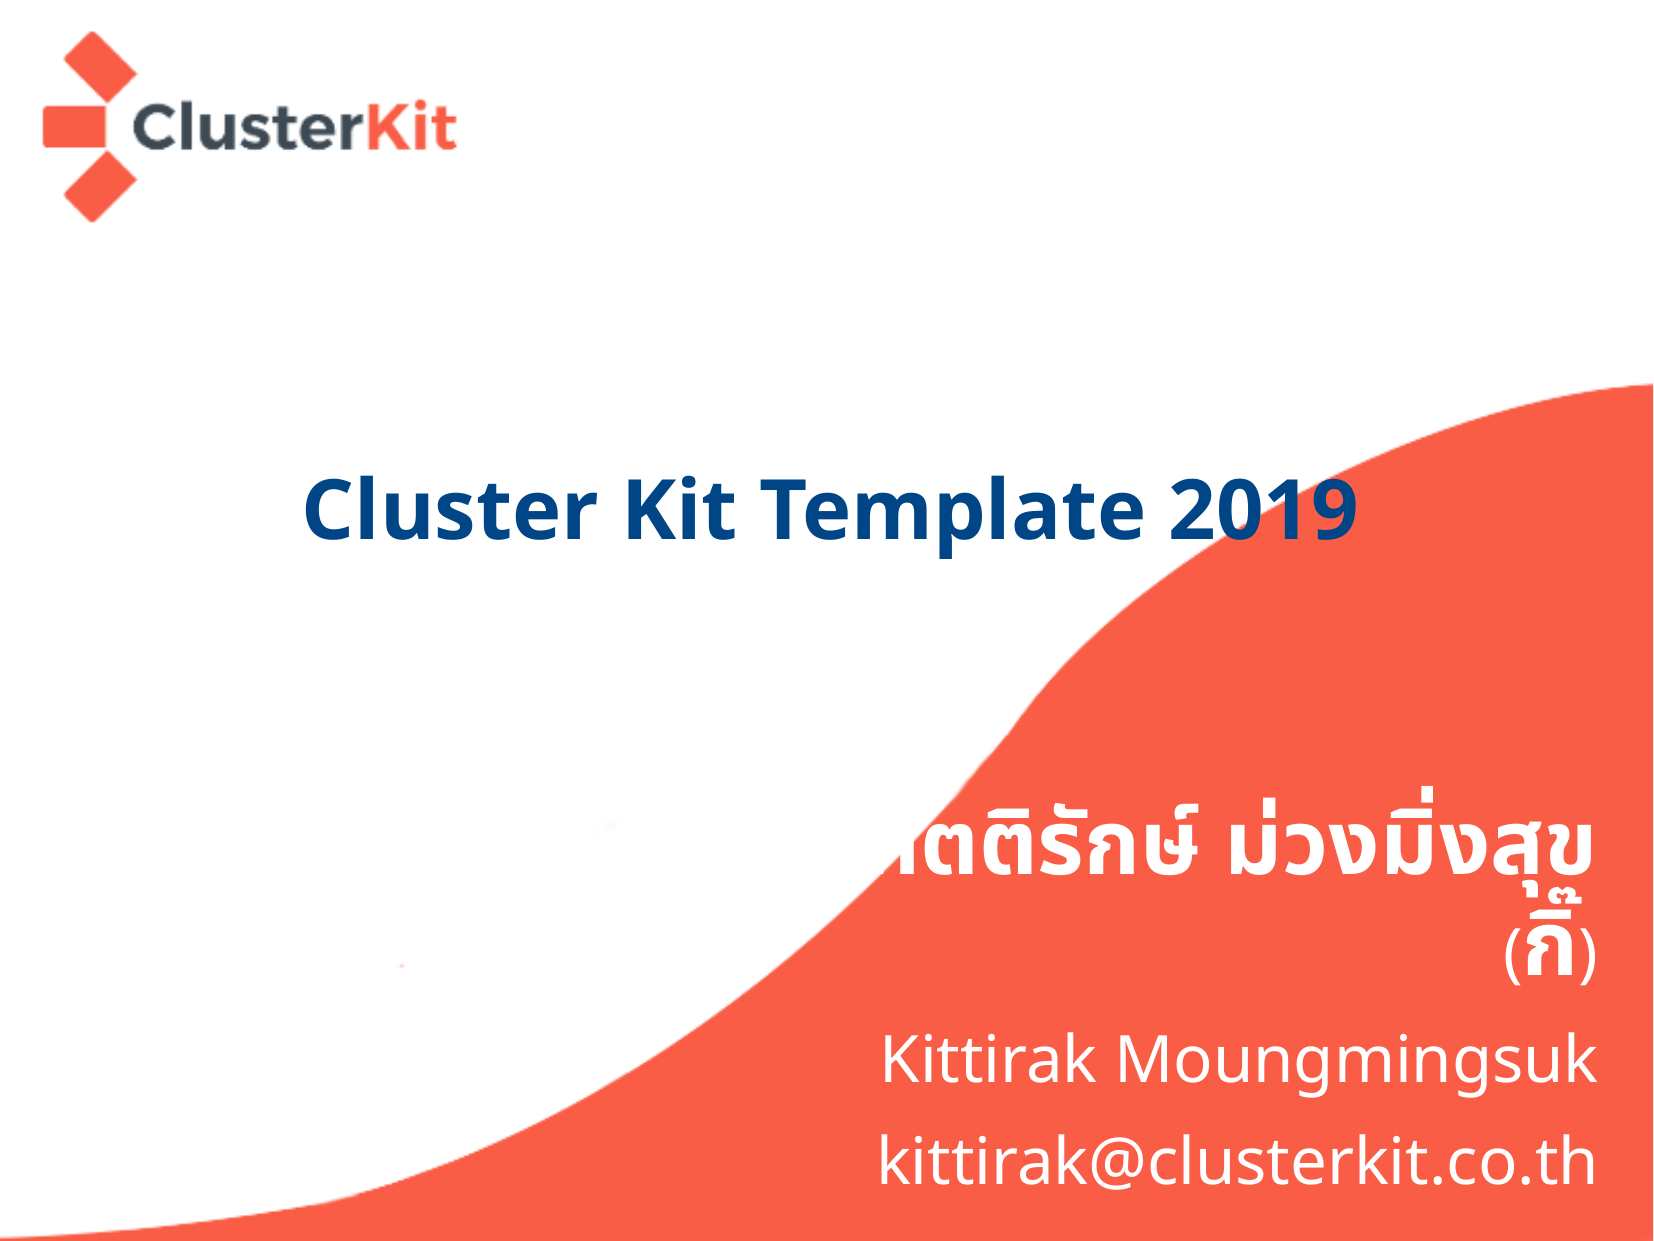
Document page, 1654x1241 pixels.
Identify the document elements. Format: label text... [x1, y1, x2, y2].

title Cluster Kit Template 2019 [86, 343, 1575, 681]
picture [0, 0, 1654, 1241]
list กิตติรักษ์ ม่วงมิ่งสุข (กิ๊) Kittirak Moungmingsuk kittirak@clusterkit.co.th [688, 789, 1599, 1203]
